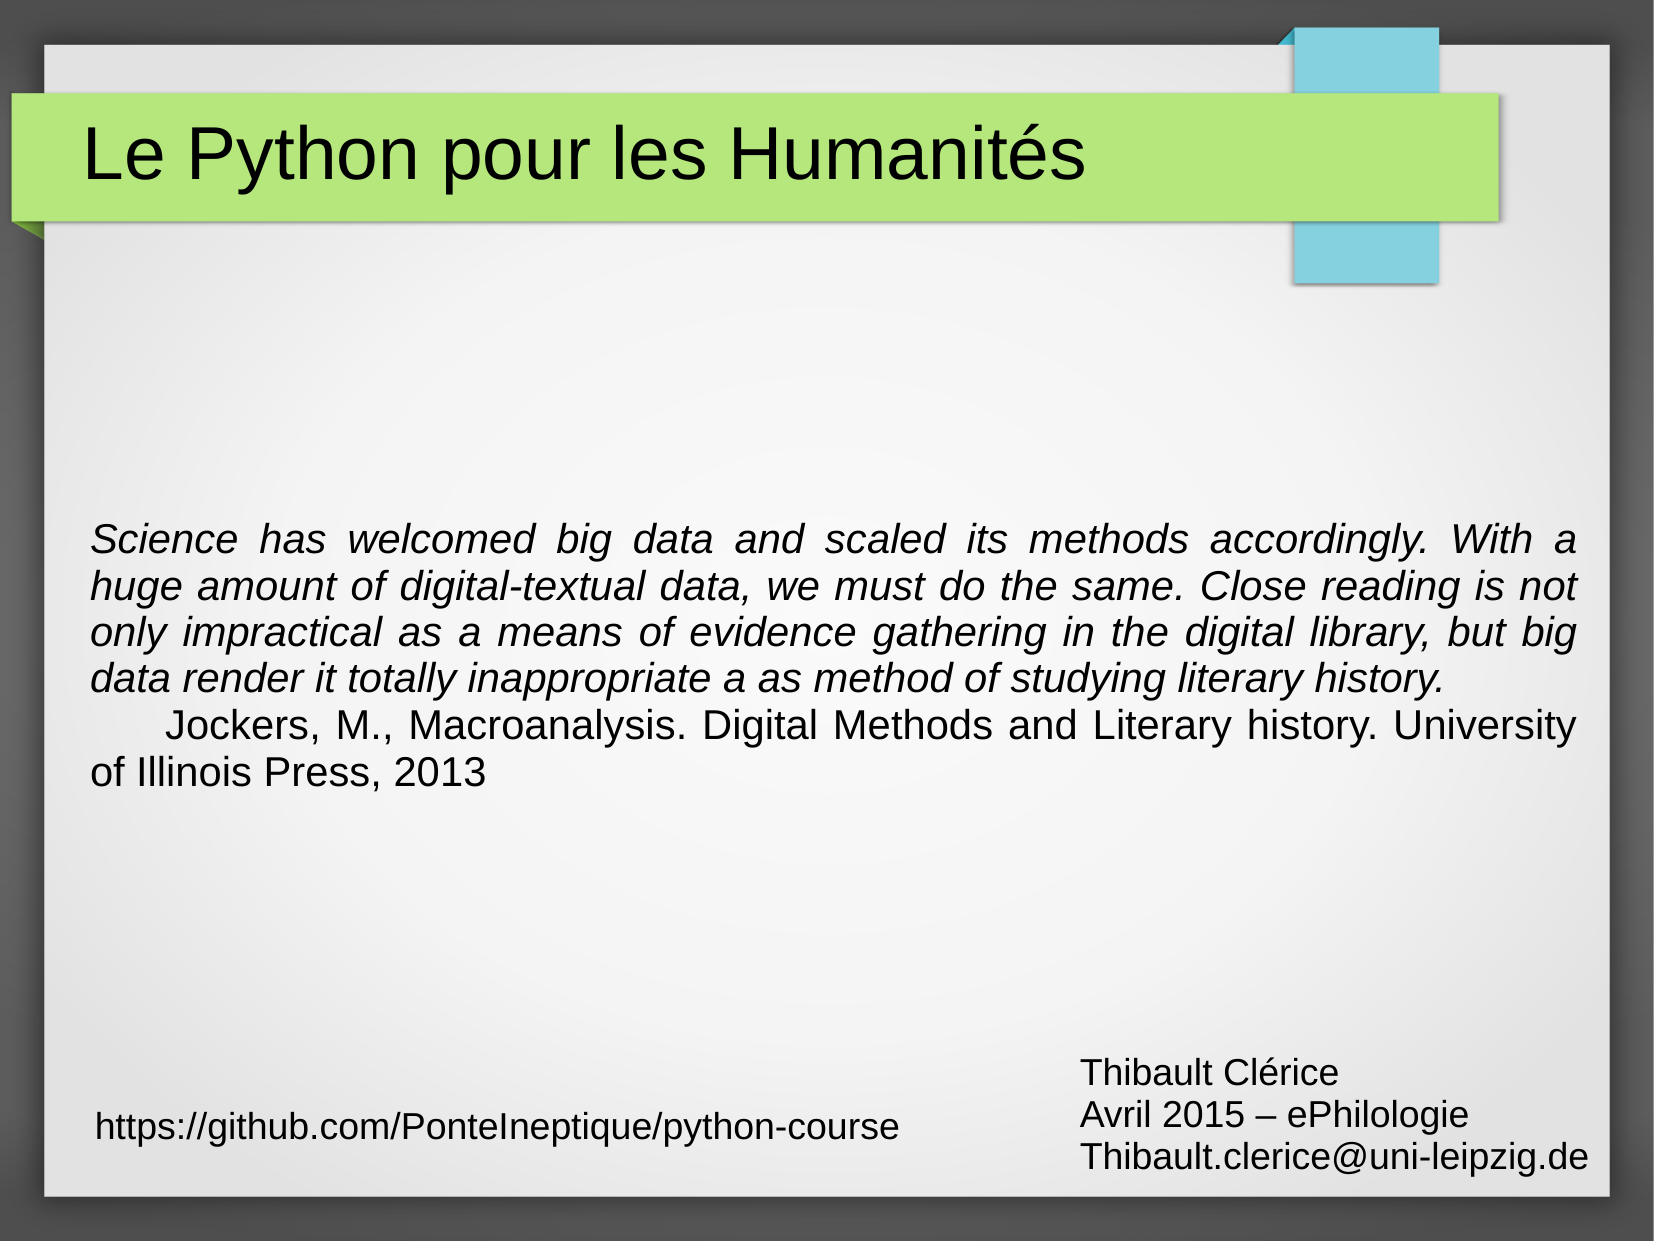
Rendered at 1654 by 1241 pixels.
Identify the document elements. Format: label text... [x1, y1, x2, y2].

text_box Thibault Clérice Avril 2015 – ePhilologie Thibault.clerice@uni-leipzig.de [1065, 1044, 1654, 1186]
text_box https://github.com/PonteIneptique/python-course [80, 1098, 916, 1156]
subtitle Science has welcomed big data and scaled its methods accordingly. With a huge amount of digital-textual data, we must do the same. Close reading is not only impractical as a means of evidence gathering in the digital library, but big data render it totally inappropriate a as method of studying literary history. Jockers, M., Macroanalysis. Digital Methods and Literary history. University of Illinois Press, 2013 [90, 485, 1579, 826]
picture [0, 0, 1654, 1241]
title Le Python pour les Humanités [82, 94, 1264, 213]
